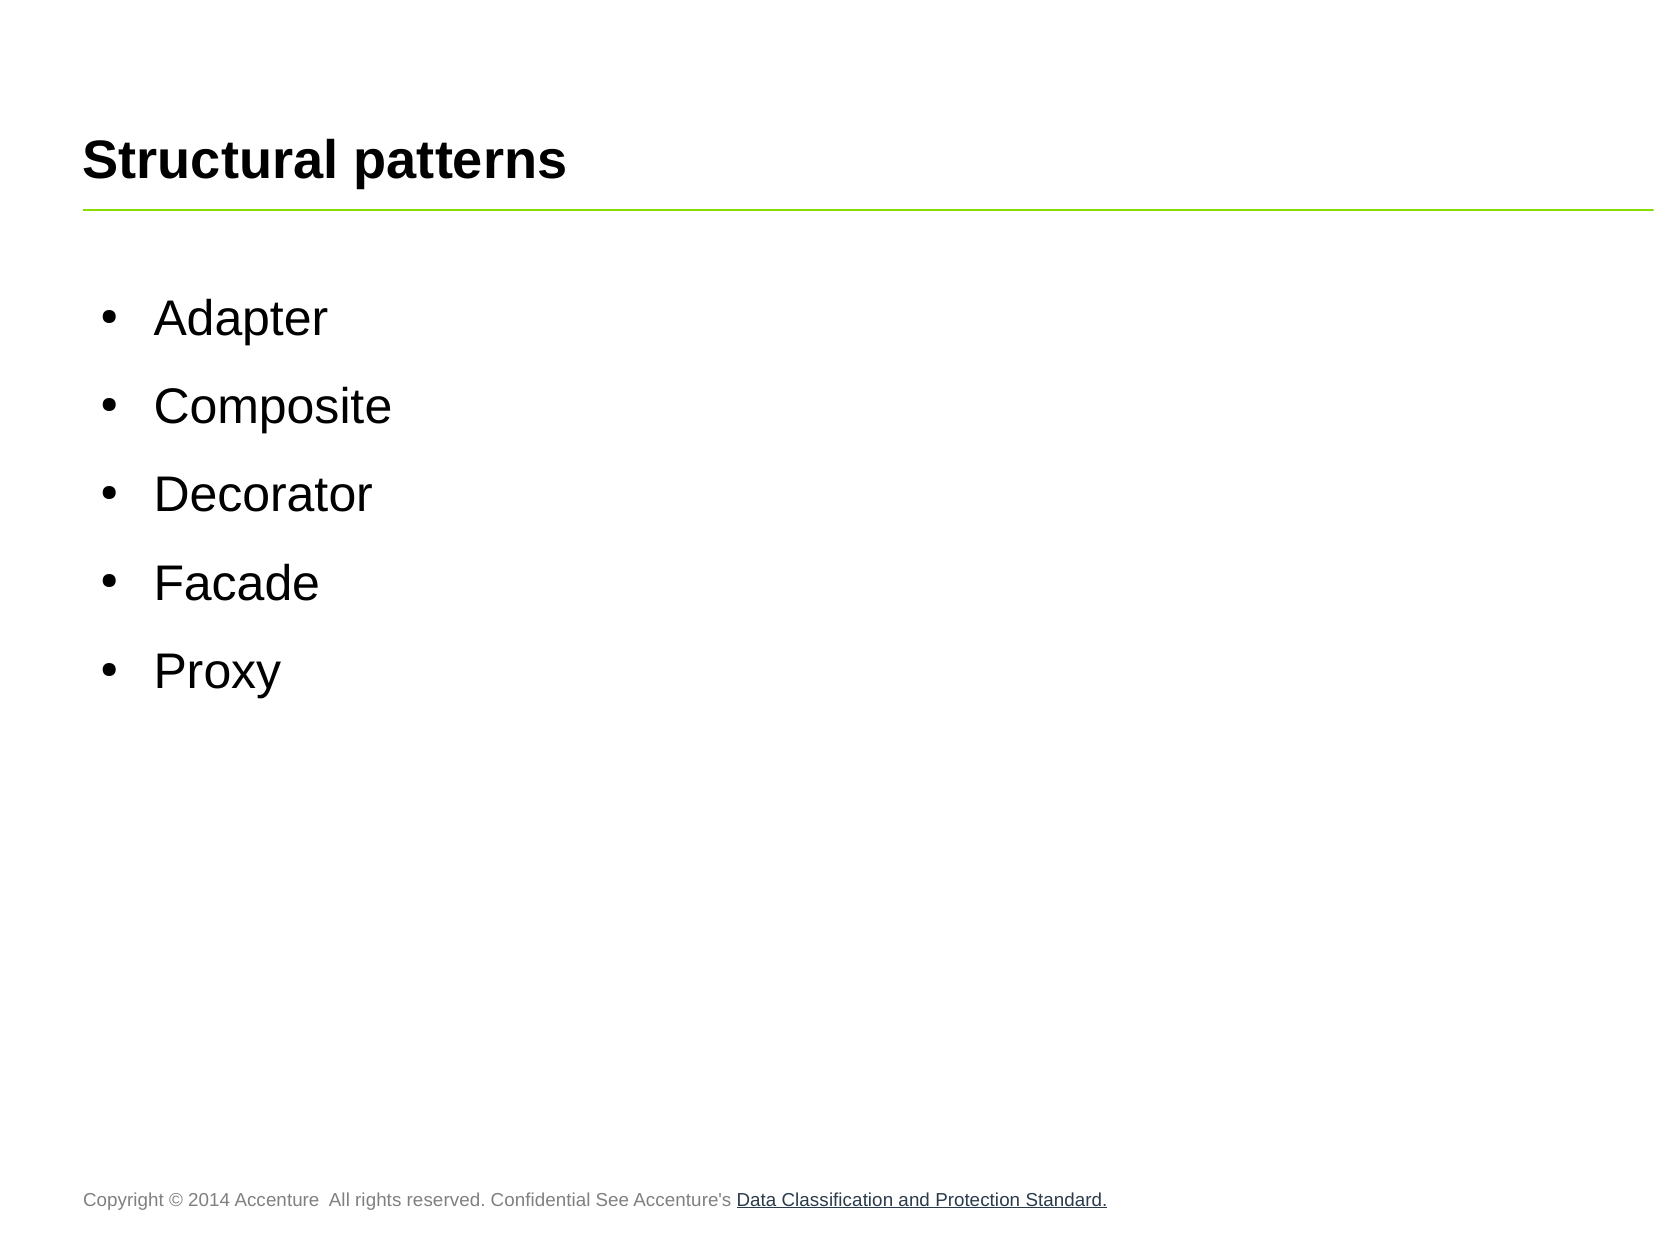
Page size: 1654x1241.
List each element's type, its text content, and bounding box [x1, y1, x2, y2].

title Structural patterns [82, 105, 1571, 215]
list Adapter Composite Decorator Facade Proxy [82, 290, 1571, 1010]
